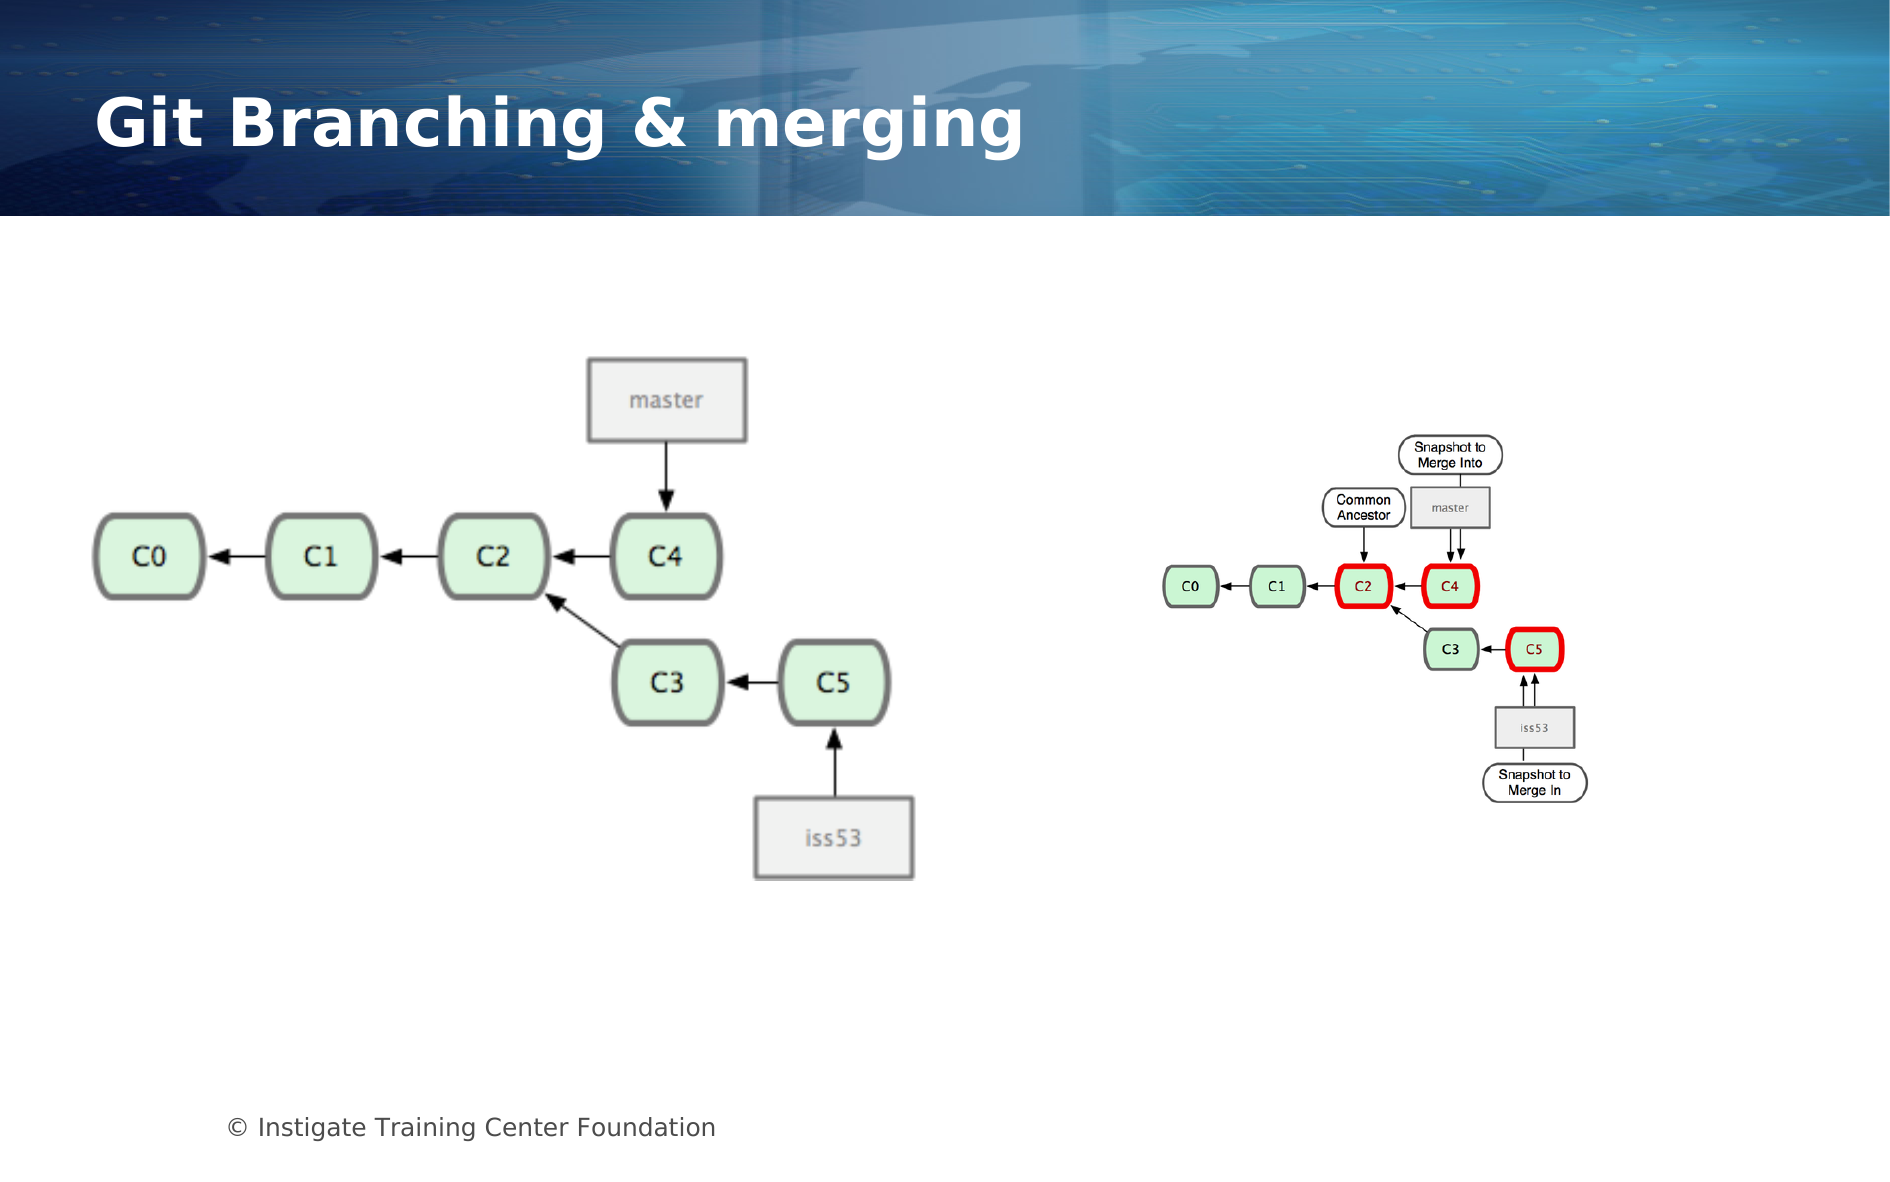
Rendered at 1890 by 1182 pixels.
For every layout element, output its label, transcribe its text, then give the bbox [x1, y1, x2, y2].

picture [1159, 433, 1589, 803]
title Git Branching & merging [94, 47, 1793, 217]
picture [88, 355, 918, 881]
picture [0, 0, 1890, 216]
